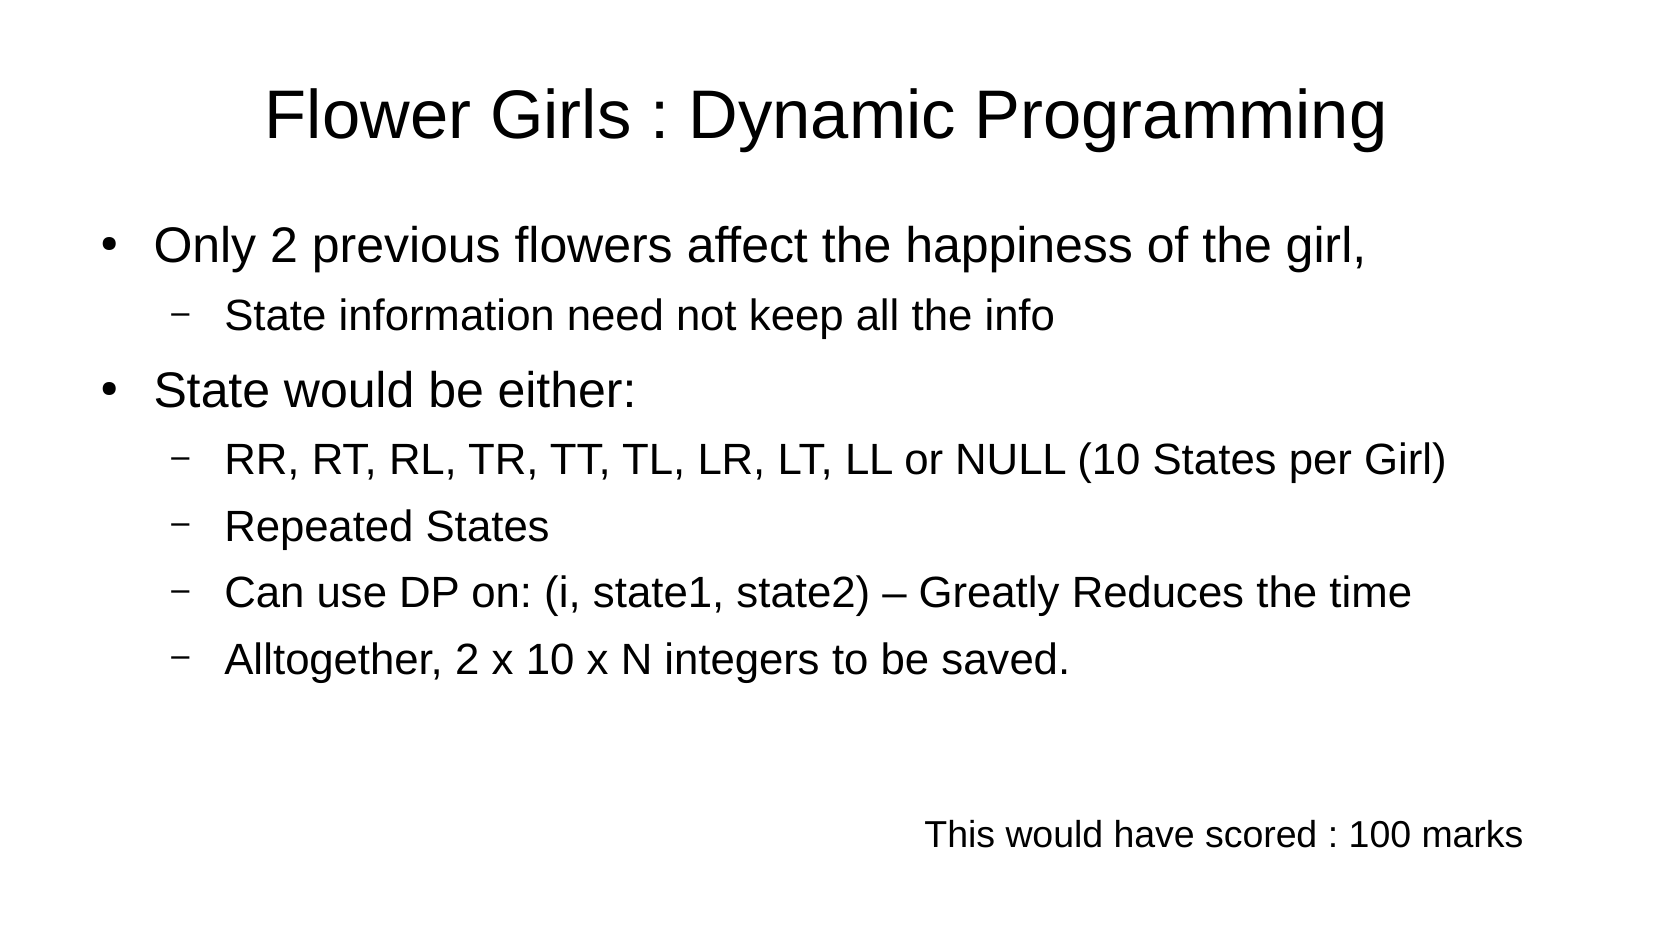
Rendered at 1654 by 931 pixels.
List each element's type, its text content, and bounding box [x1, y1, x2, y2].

text_box This would have scored : 100 marks [909, 805, 1539, 863]
title Flower Girls : Dynamic Programming [82, 37, 1571, 193]
list Only 2 previous flowers affect the happiness of the girl, State information need not keep all the info State would be either: RR, RT, RL, TR, TT, TL, LR, LT, LL or NULL (10 States per Girl) Repeated States Can use DP on: (i, state1, state2) – Greatly Reduces the time Alltogether, 2 x 10 x N integers to be saved. [82, 217, 1571, 758]
